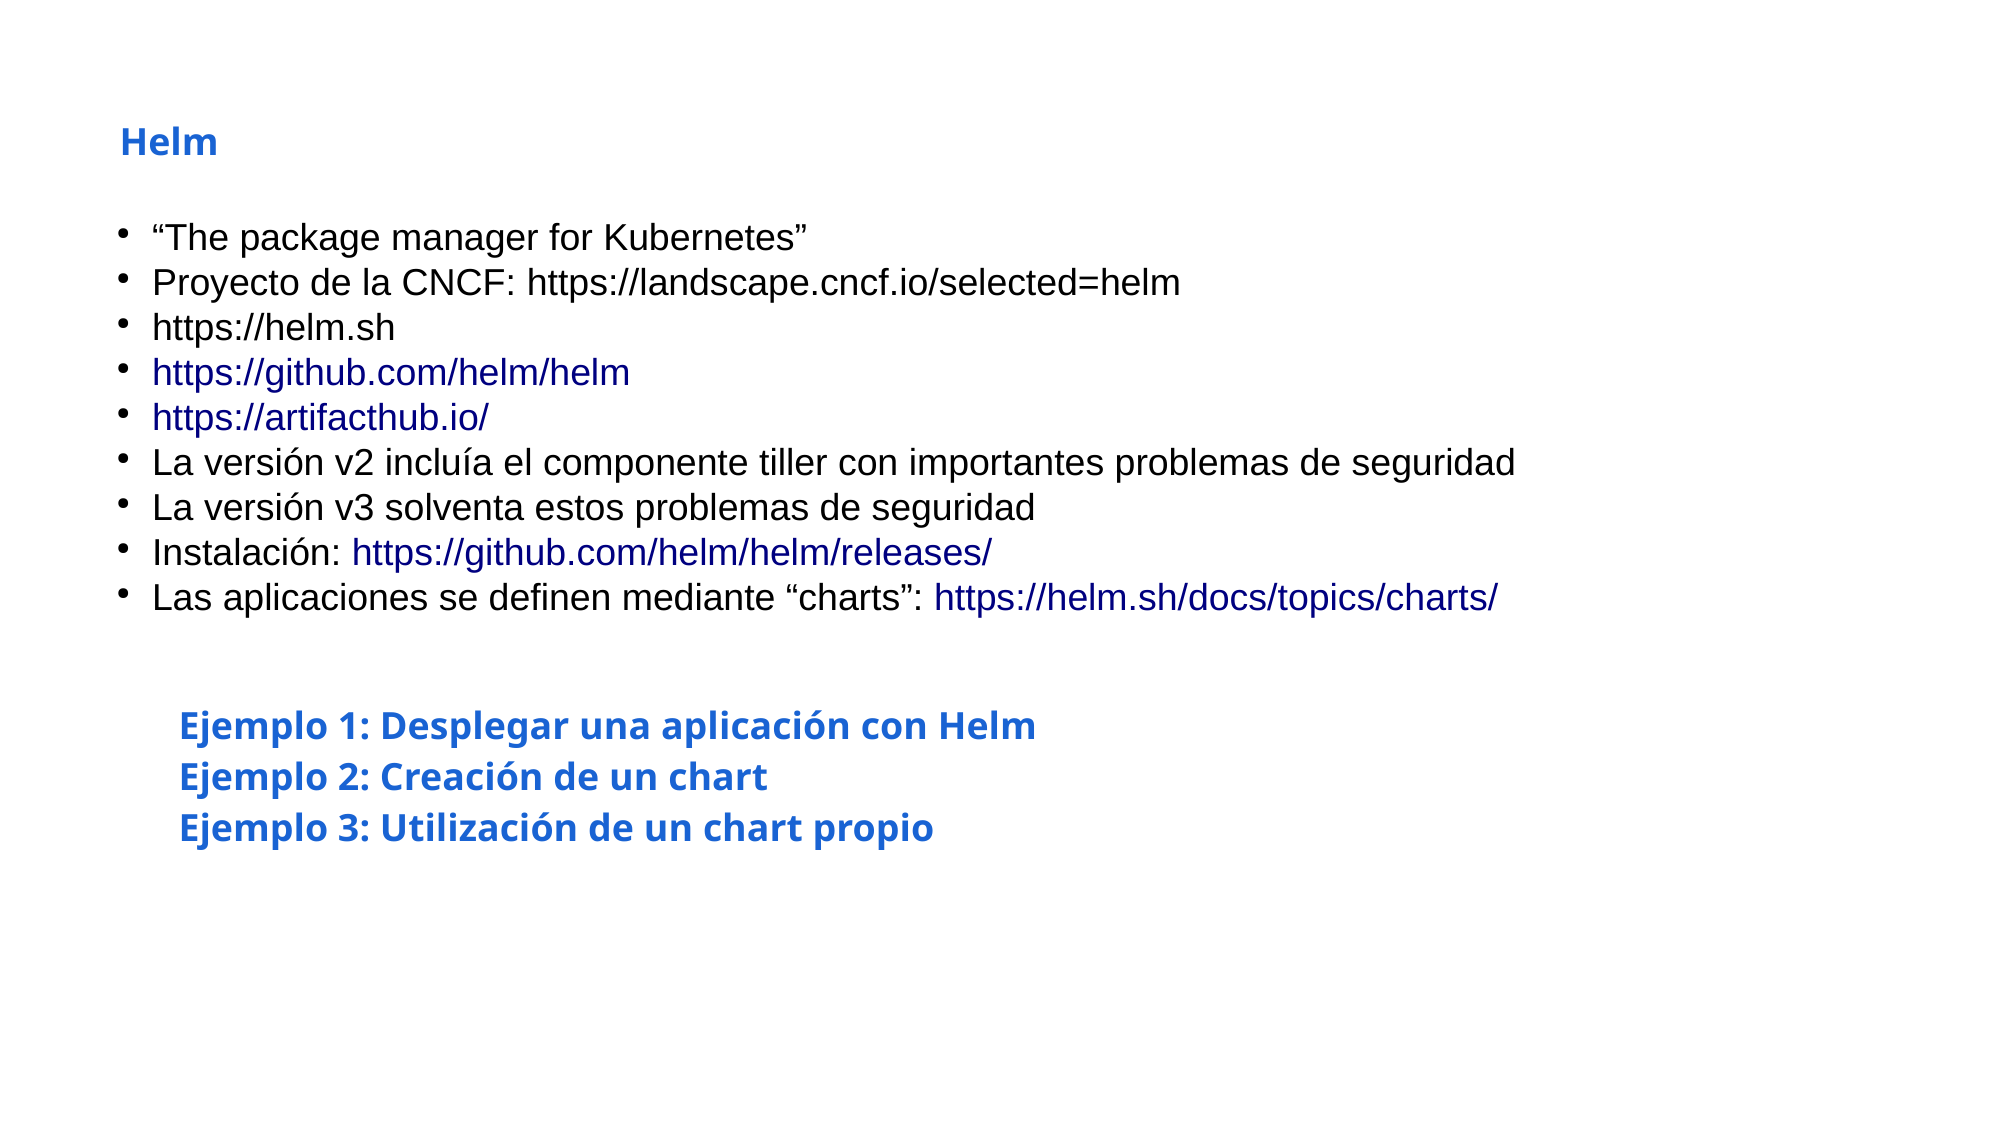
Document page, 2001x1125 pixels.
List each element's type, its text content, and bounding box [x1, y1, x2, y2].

text_box Ejemplo 1: Desplegar una aplicación con Helm Ejemplo 2: Creación de un chart Ejemplo 3: Utilización de un chart propio [178, 699, 1039, 853]
text_box Helm [119, 115, 220, 167]
text_box “The package manager for Kubernetes” Proyecto de la CNCF: https://landscape.cncf.io/selected=helm https://helm.sh https://github.com/helm/helm https://artifacthub.io/ La versión v2 incluía el componente tiller con importantes problemas de seguridad La versión v3 solventa estos problemas de seguridad Instalación: https://github.com/helm/helm/releases/ Las aplicaciones se definen mediante “charts”: https://helm.sh/docs/topics/charts/ [101, 205, 1869, 418]
